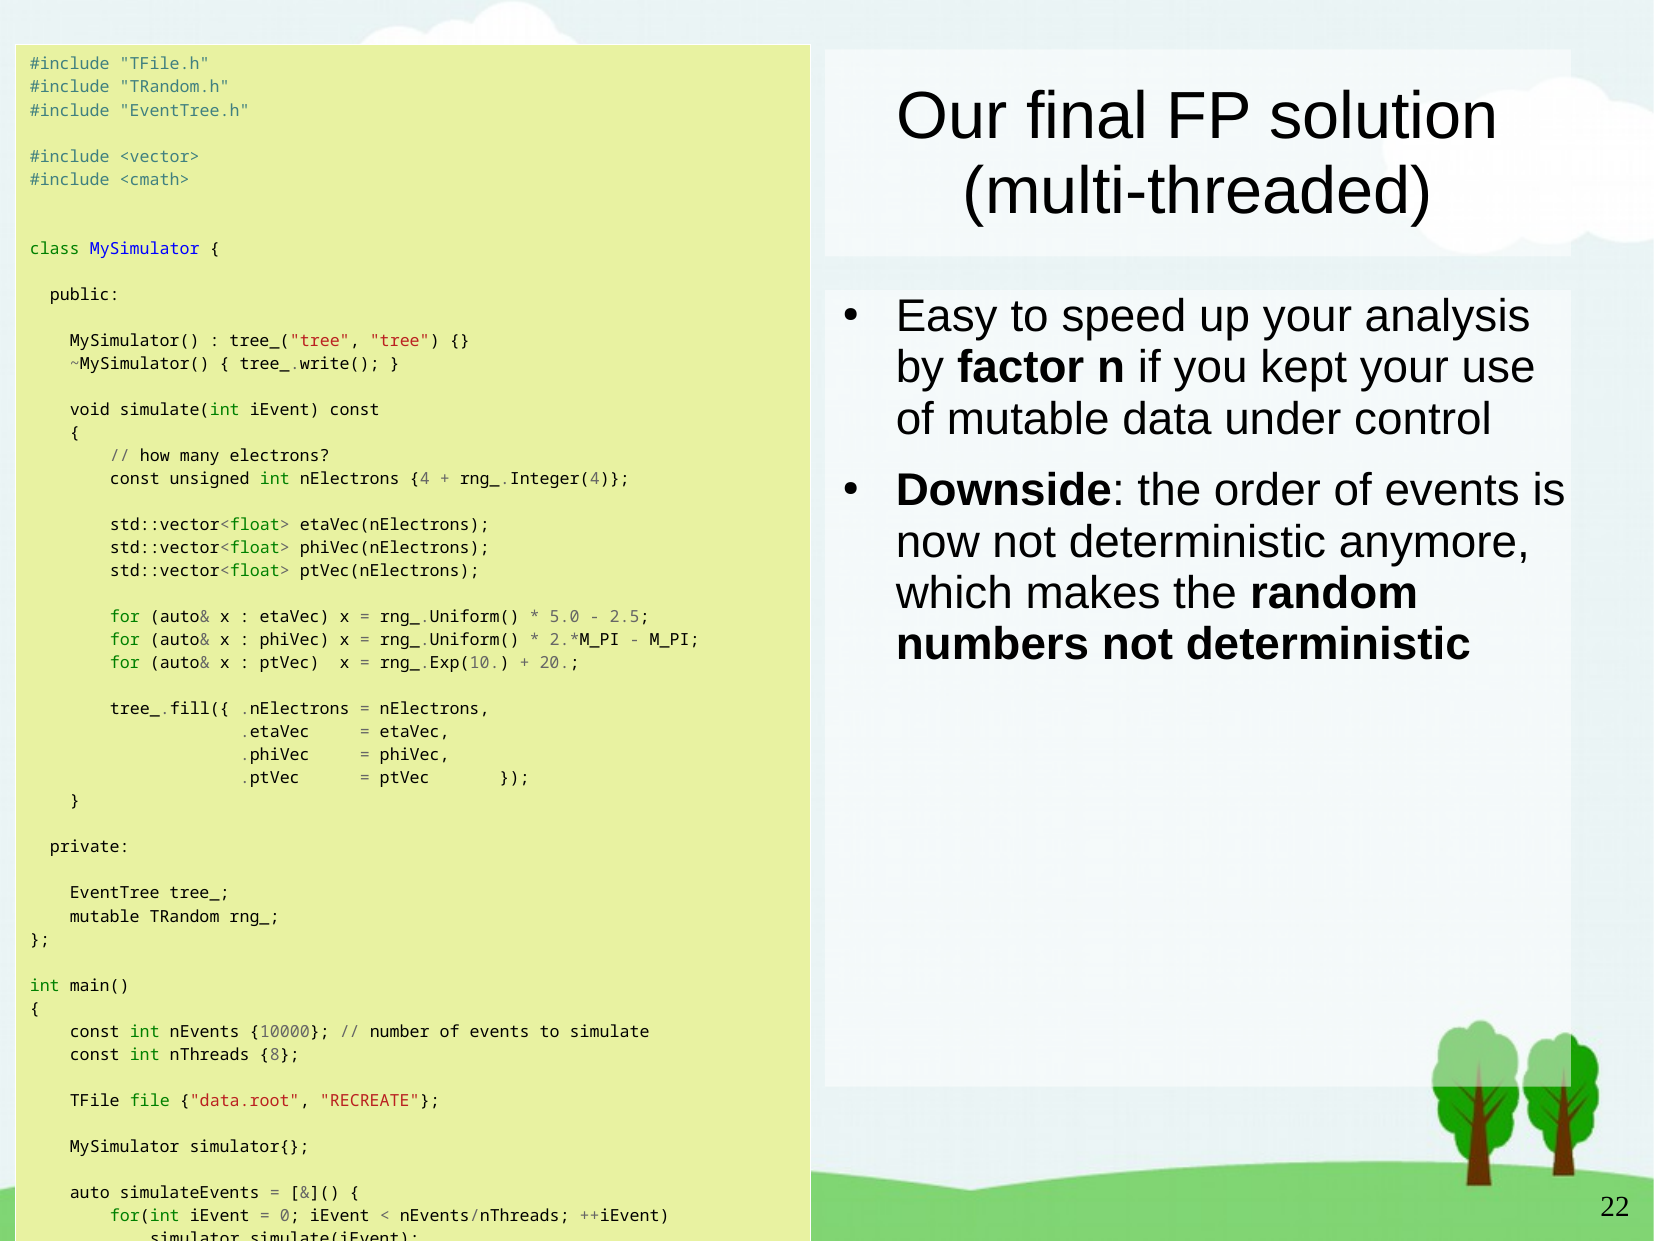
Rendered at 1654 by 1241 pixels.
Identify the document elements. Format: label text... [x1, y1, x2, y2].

text_box #include "TFile.h" #include "TRandom.h" #include "EventTree.h" #include <vector> #include <cmath> class MySimulator { public: MySimulator() : tree_("tree", "tree") {} ~MySimulator() { tree_.write(); } void simulate(int iEvent) const { // how many electrons? const unsigned int nElectrons {4 + rng_.Integer(4)}; std::vector<float> etaVec(nElectrons); std::vector<float> phiVec(nElectrons); std::vector<float> ptVec(nElectrons); for (auto& x : etaVec) x = rng_.Uniform() * 5.0 - 2.5; for (auto& x : phiVec) x = rng_.Uniform() * 2.*M_PI - M_PI; for (auto& x : ptVec) x = rng_.Exp(10.) + 20.; tree_.fill({ .nElectrons = nElectrons, .etaVec = etaVec, .phiVec = phiVec, .ptVec = ptVec }); } private: EventTree tree_; mutable TRandom rng_; }; int main() { const int nEvents {10000}; // number of events to simulate const int nThreads {8}; TFile file {"data.root", "RECREATE"}; MySimulator simulator{}; auto simulateEvents = [&]() { for(int iEvent = 0; iEvent < nEvents/nThreads; ++iEvent) simulator.simulate(iEvent); }; std::vector<std::thread> threads; for(int i = 0; i < nThreads; ++i) threads.emplace_back(simulateEvents); for(auto& thread : threads) thread.join(); } [15, 44, 811, 1206]
picture [0, 0, 1654, 1241]
title Our final FP solution (multi-threaded) [825, 49, 1571, 257]
list Easy to speed up your analysis by factor n if you kept your use of mutable data under control Downside: the order of events is now not deterministic anymore, which makes the random numbers not deterministic [825, 290, 1571, 1087]
